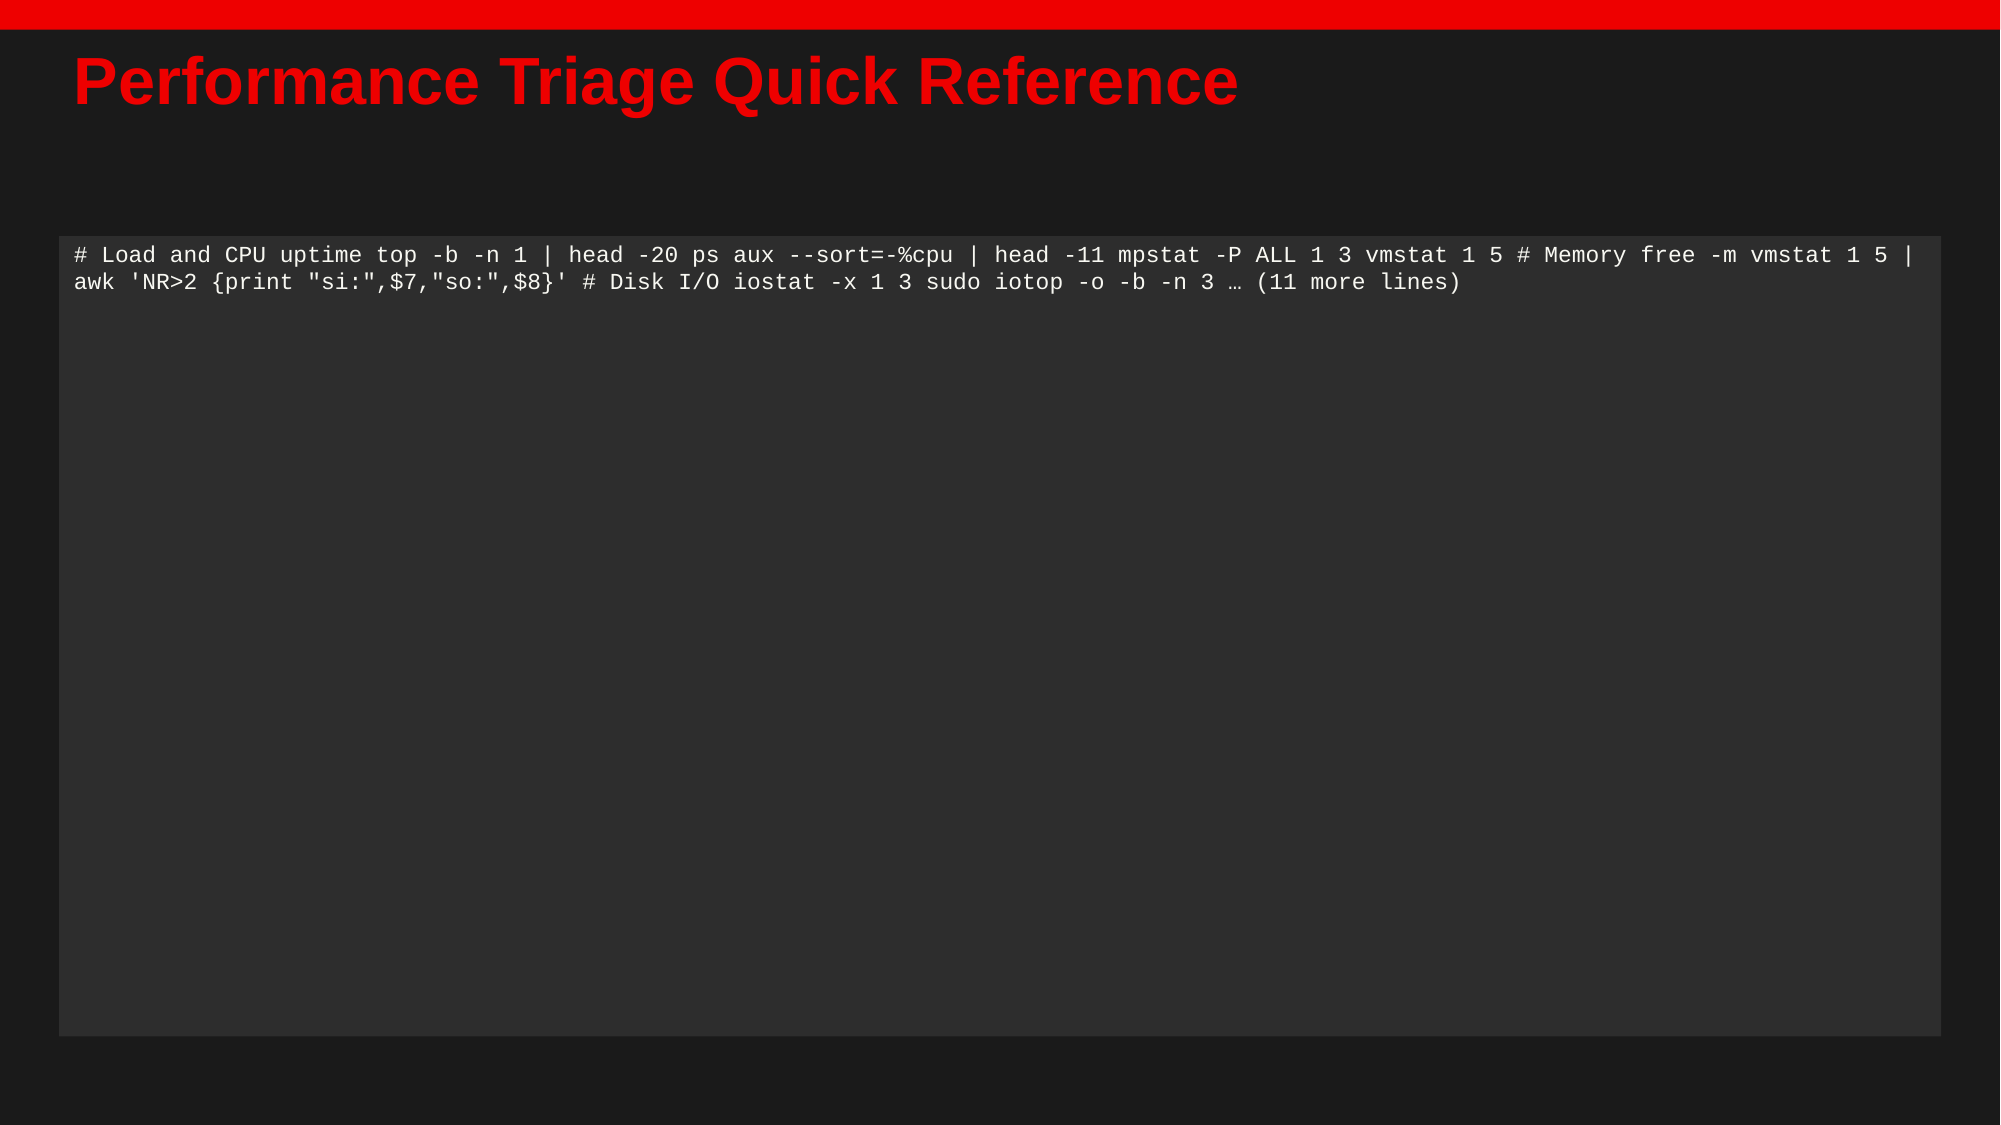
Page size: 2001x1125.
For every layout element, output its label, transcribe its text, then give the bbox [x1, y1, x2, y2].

text_box [0, 0, 2001, 30]
text_box # Load and CPU uptime top -b -n 1 | head -20 ps aux --sort=-%cpu | head -11 mpstat -P ALL 1 3 vmstat 1 5 # Memory free -m vmstat 1 5 | awk 'NR>2 {print "si:",$7,"so:",$8}' # Disk I/O iostat -x 1 3 sudo iotop -o -b -n 3 … (11 more lines) [59, 236, 1942, 1037]
text_box Performance Triage Quick Reference [59, 36, 1942, 208]
